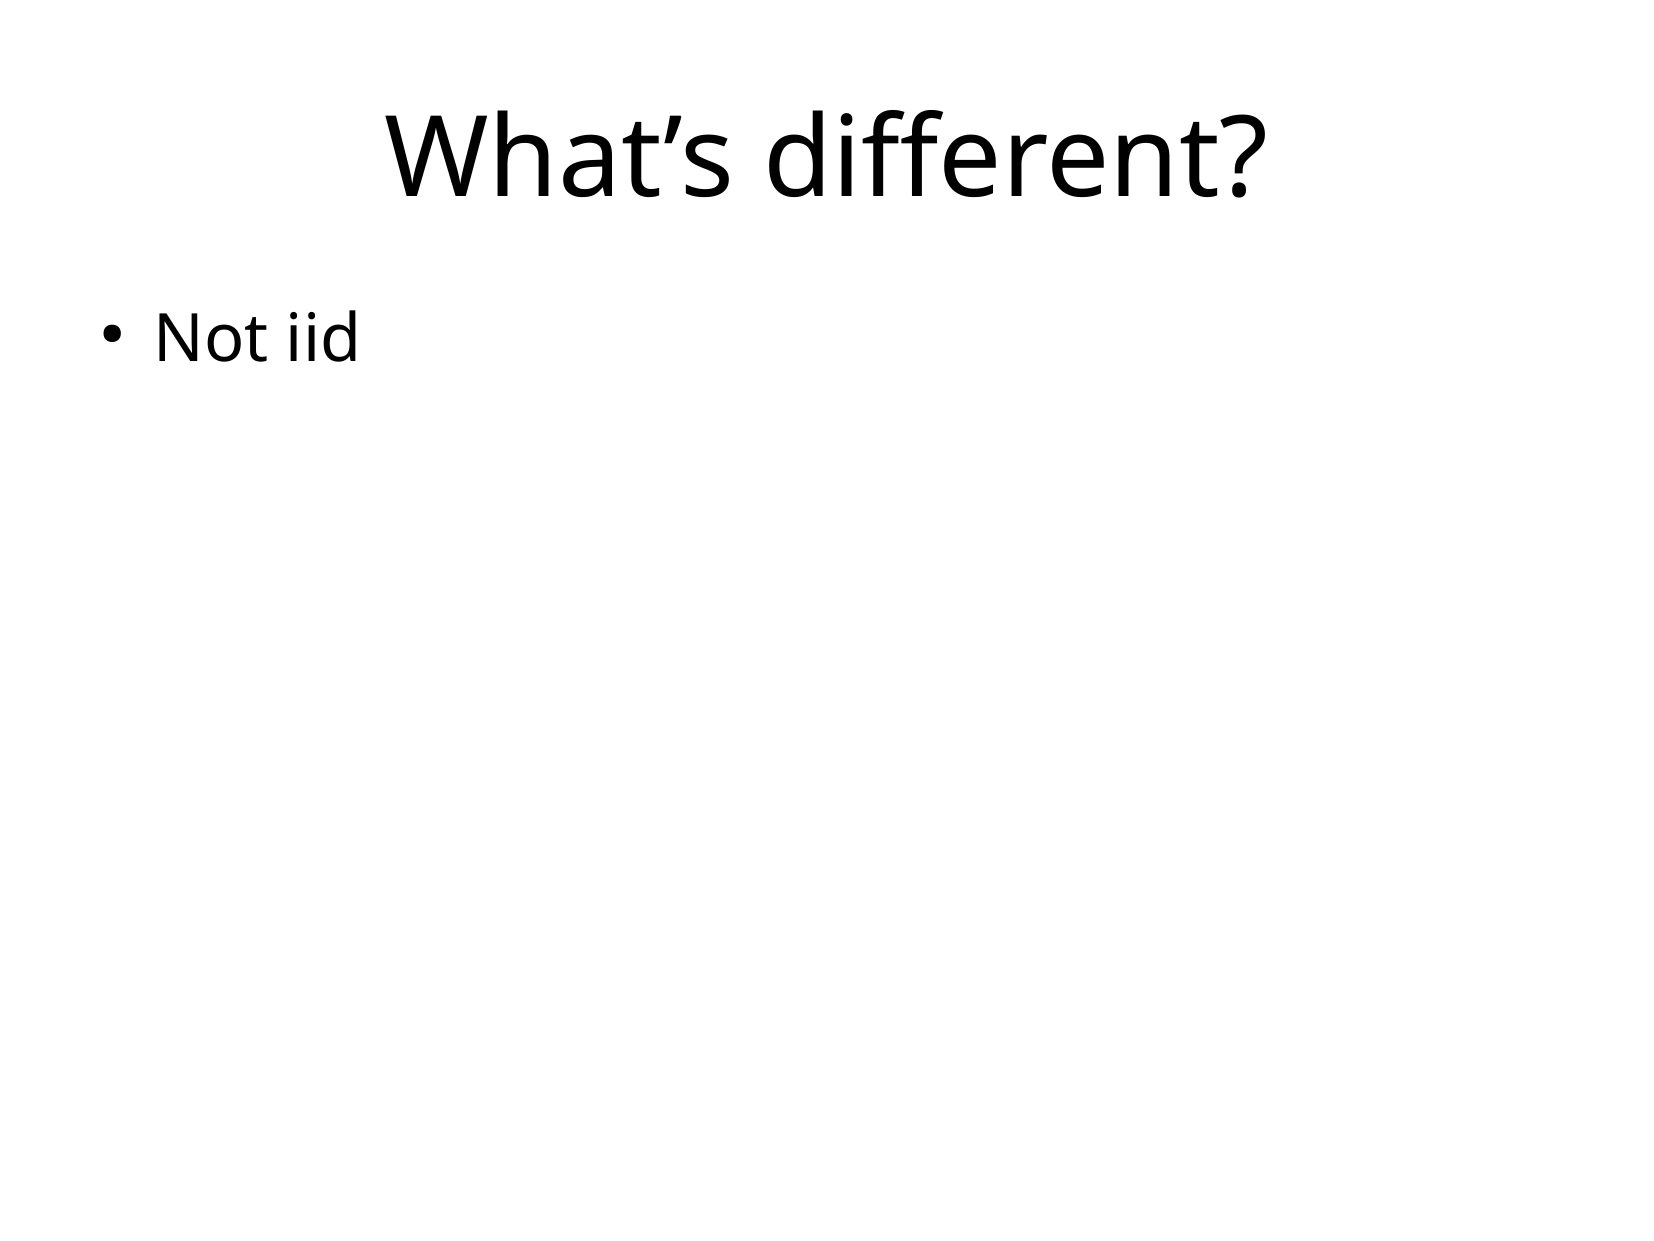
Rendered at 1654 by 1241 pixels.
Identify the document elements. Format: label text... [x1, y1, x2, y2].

list Not iid [82, 290, 1571, 1010]
title What’s different? [82, 49, 1571, 257]
